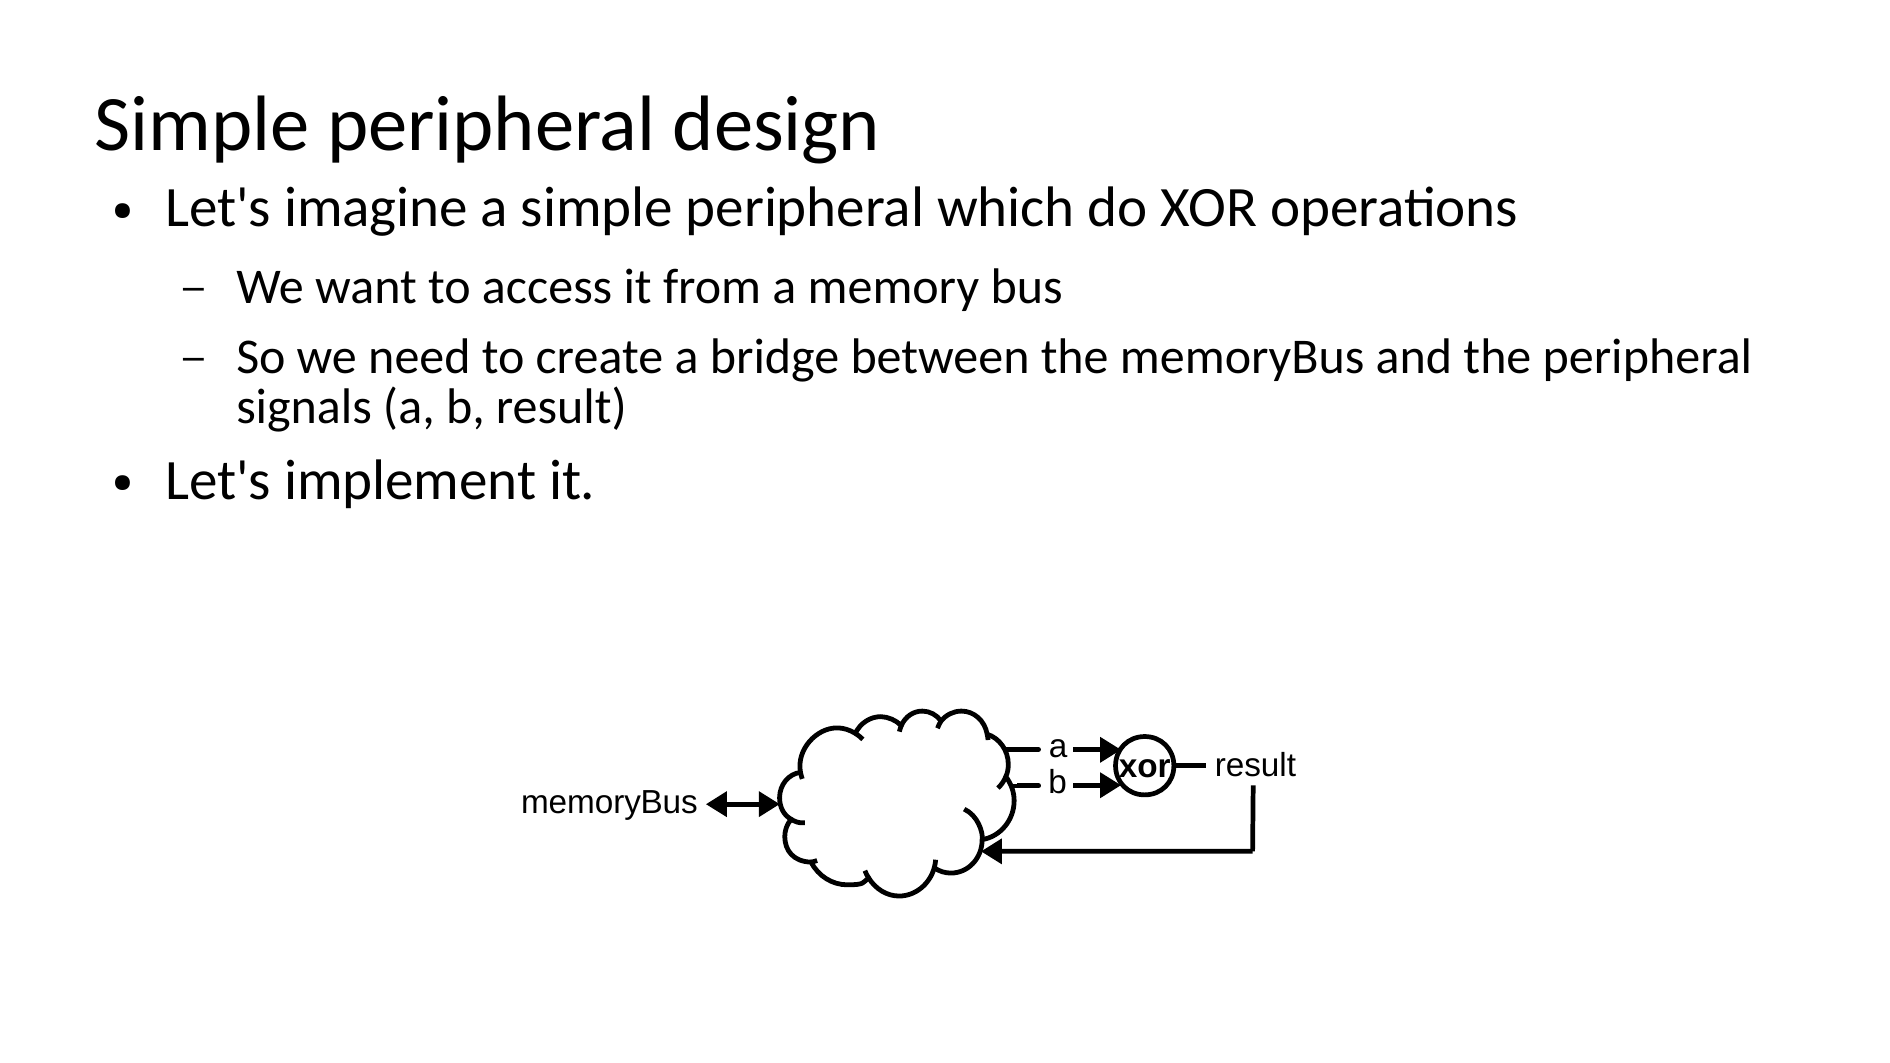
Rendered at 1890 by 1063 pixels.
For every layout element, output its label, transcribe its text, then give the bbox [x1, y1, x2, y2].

picture [506, 708, 1312, 899]
list Let's imagine a simple peripheral which do XOR operations We want to access it from a memory bus So we need to create a bridge between the memoryBus and the peripheral signals (a, b, result) Let's implement it. [94, 183, 1796, 896]
title Simple peripheral design [94, 42, 1796, 183]
